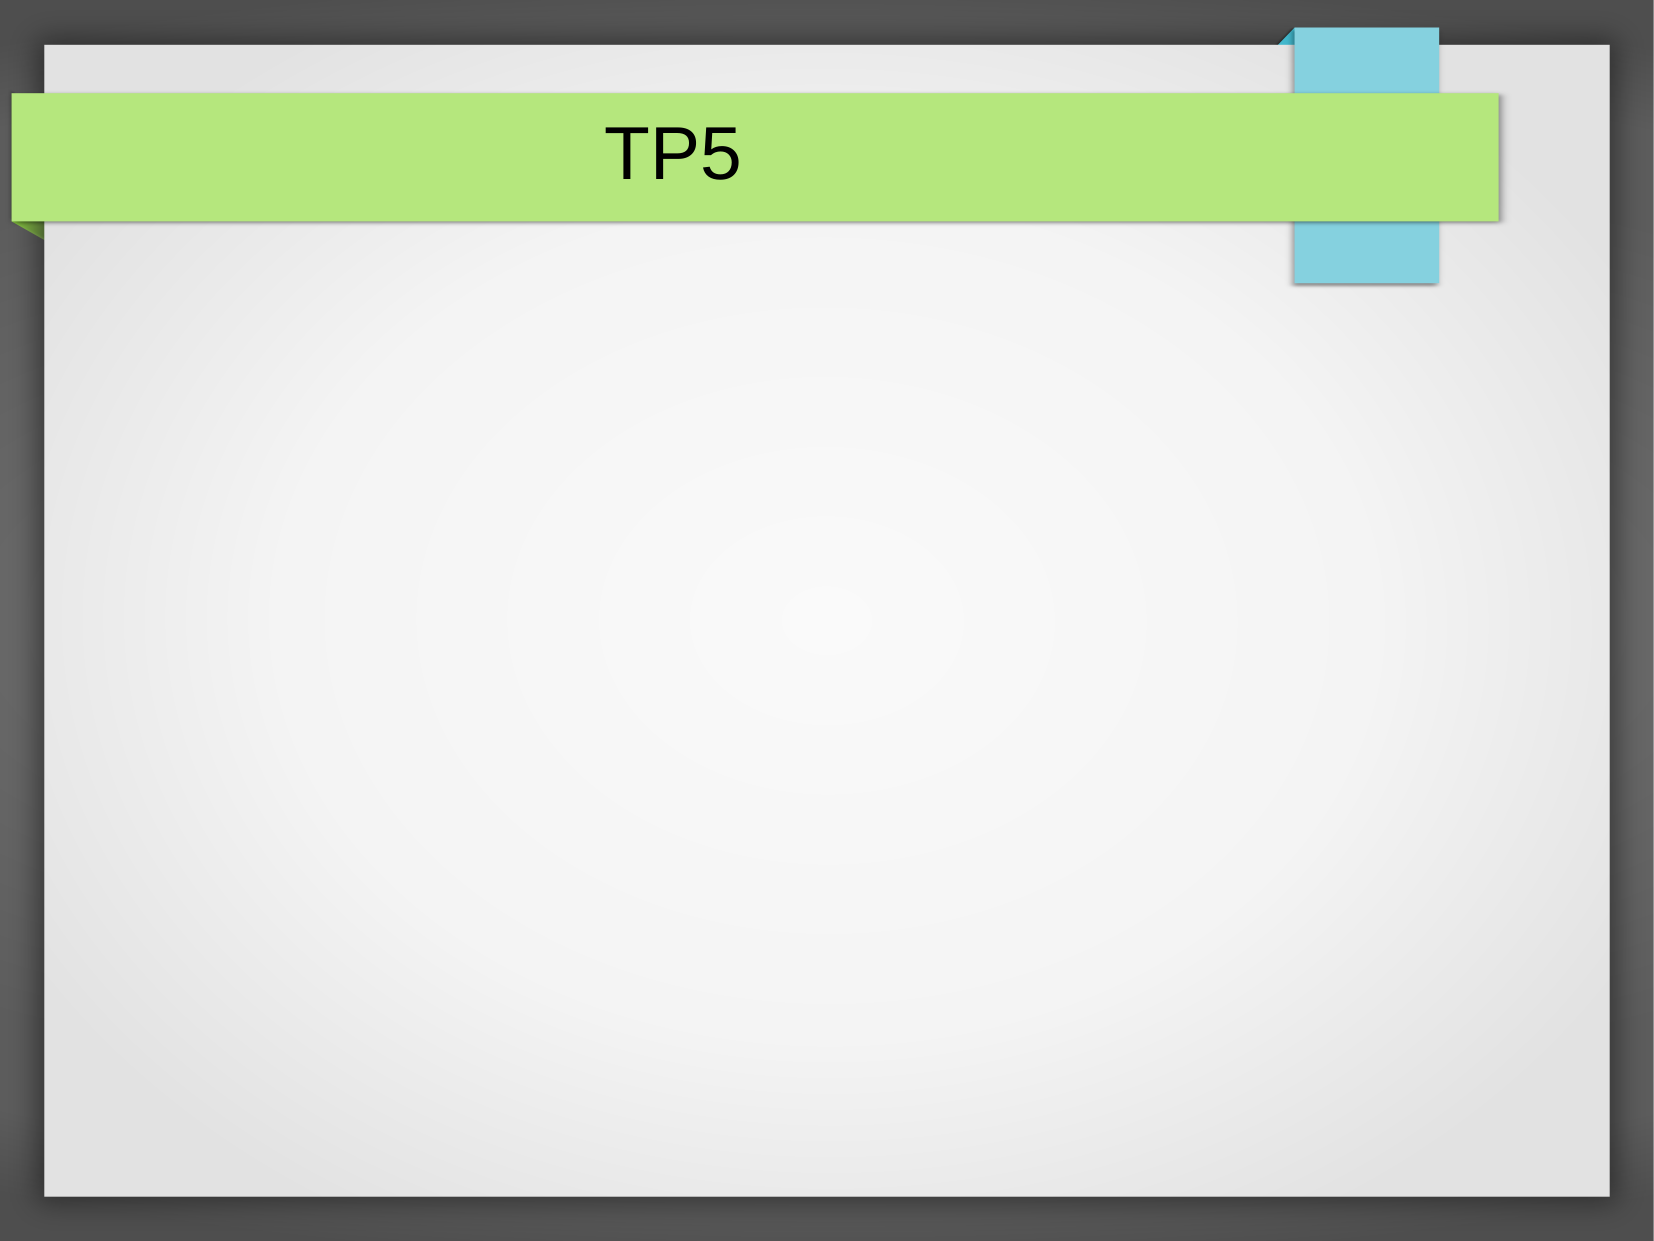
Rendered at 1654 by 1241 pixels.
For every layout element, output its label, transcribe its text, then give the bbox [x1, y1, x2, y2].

picture [0, 0, 1654, 1241]
title TP5 [82, 94, 1264, 213]
